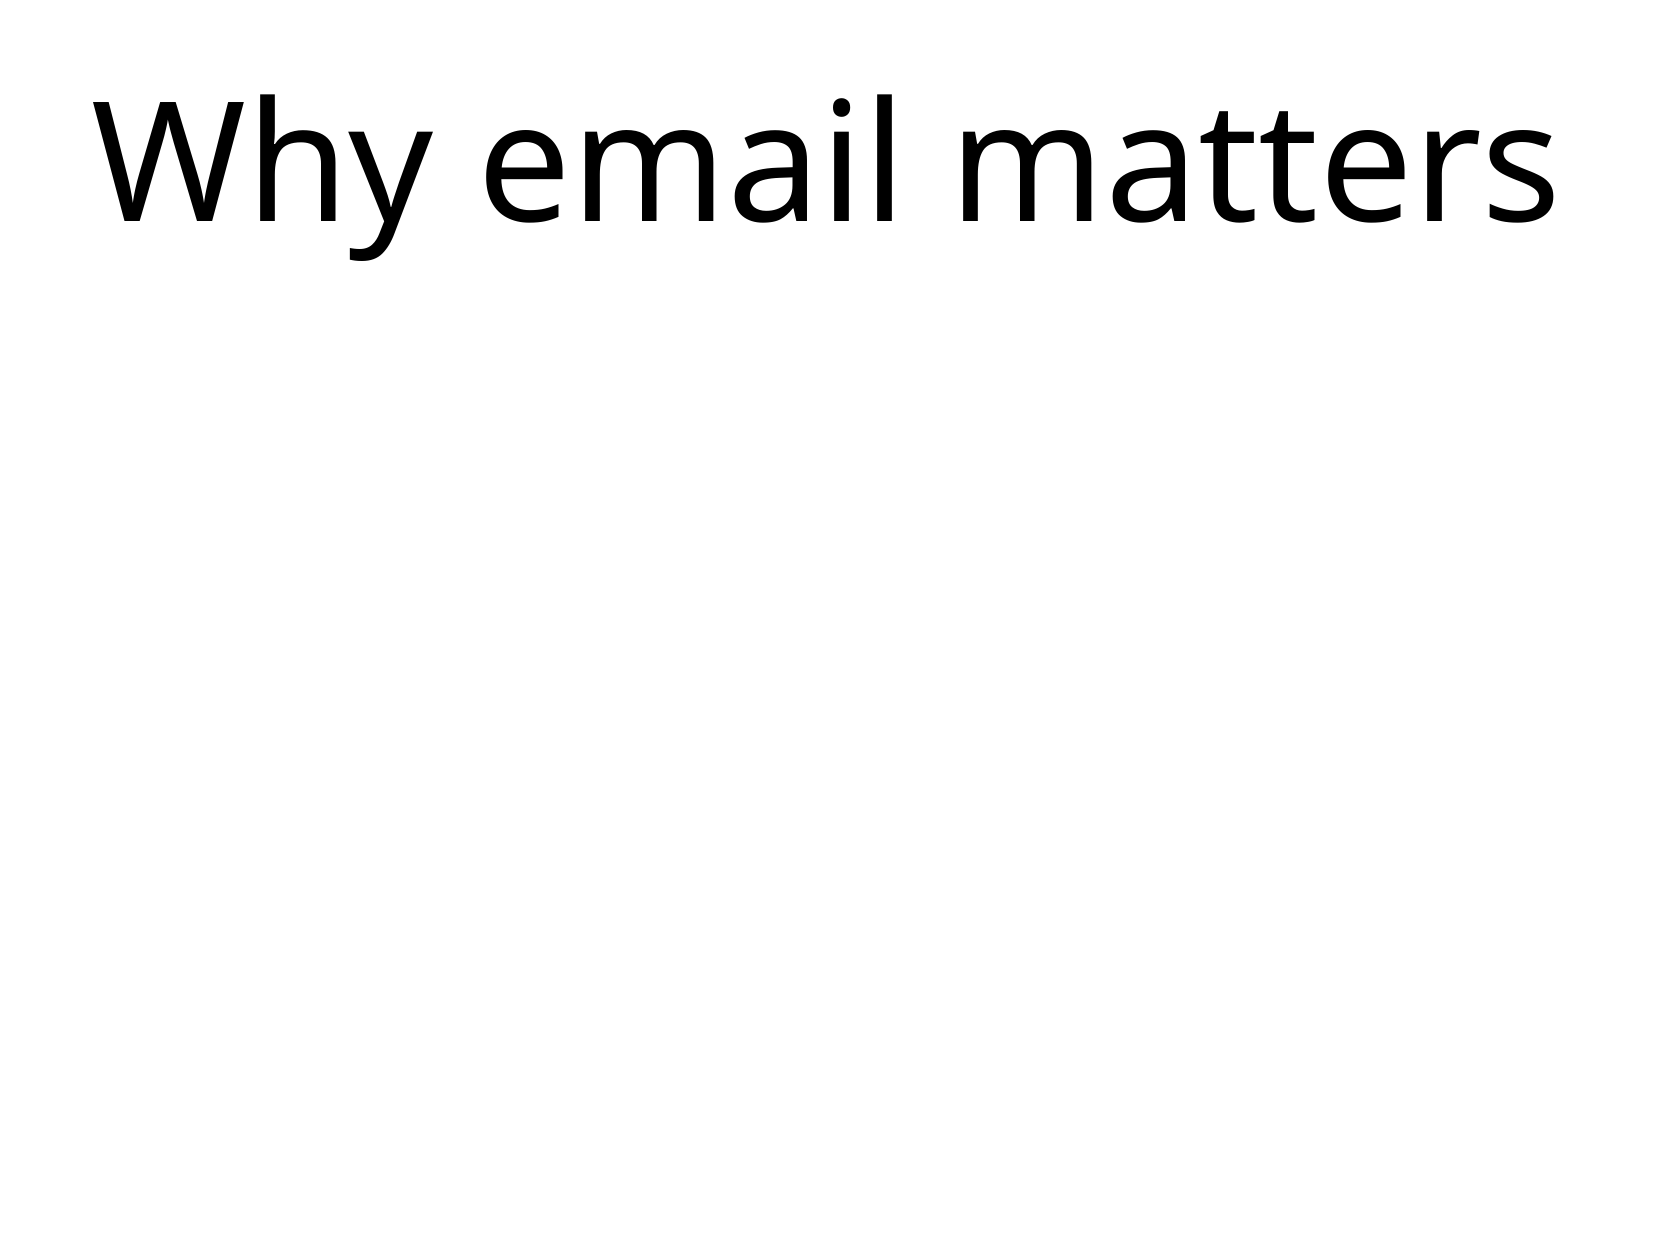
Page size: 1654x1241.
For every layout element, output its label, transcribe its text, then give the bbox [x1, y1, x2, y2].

text_box Why email matters [25, 35, 1628, 451]
